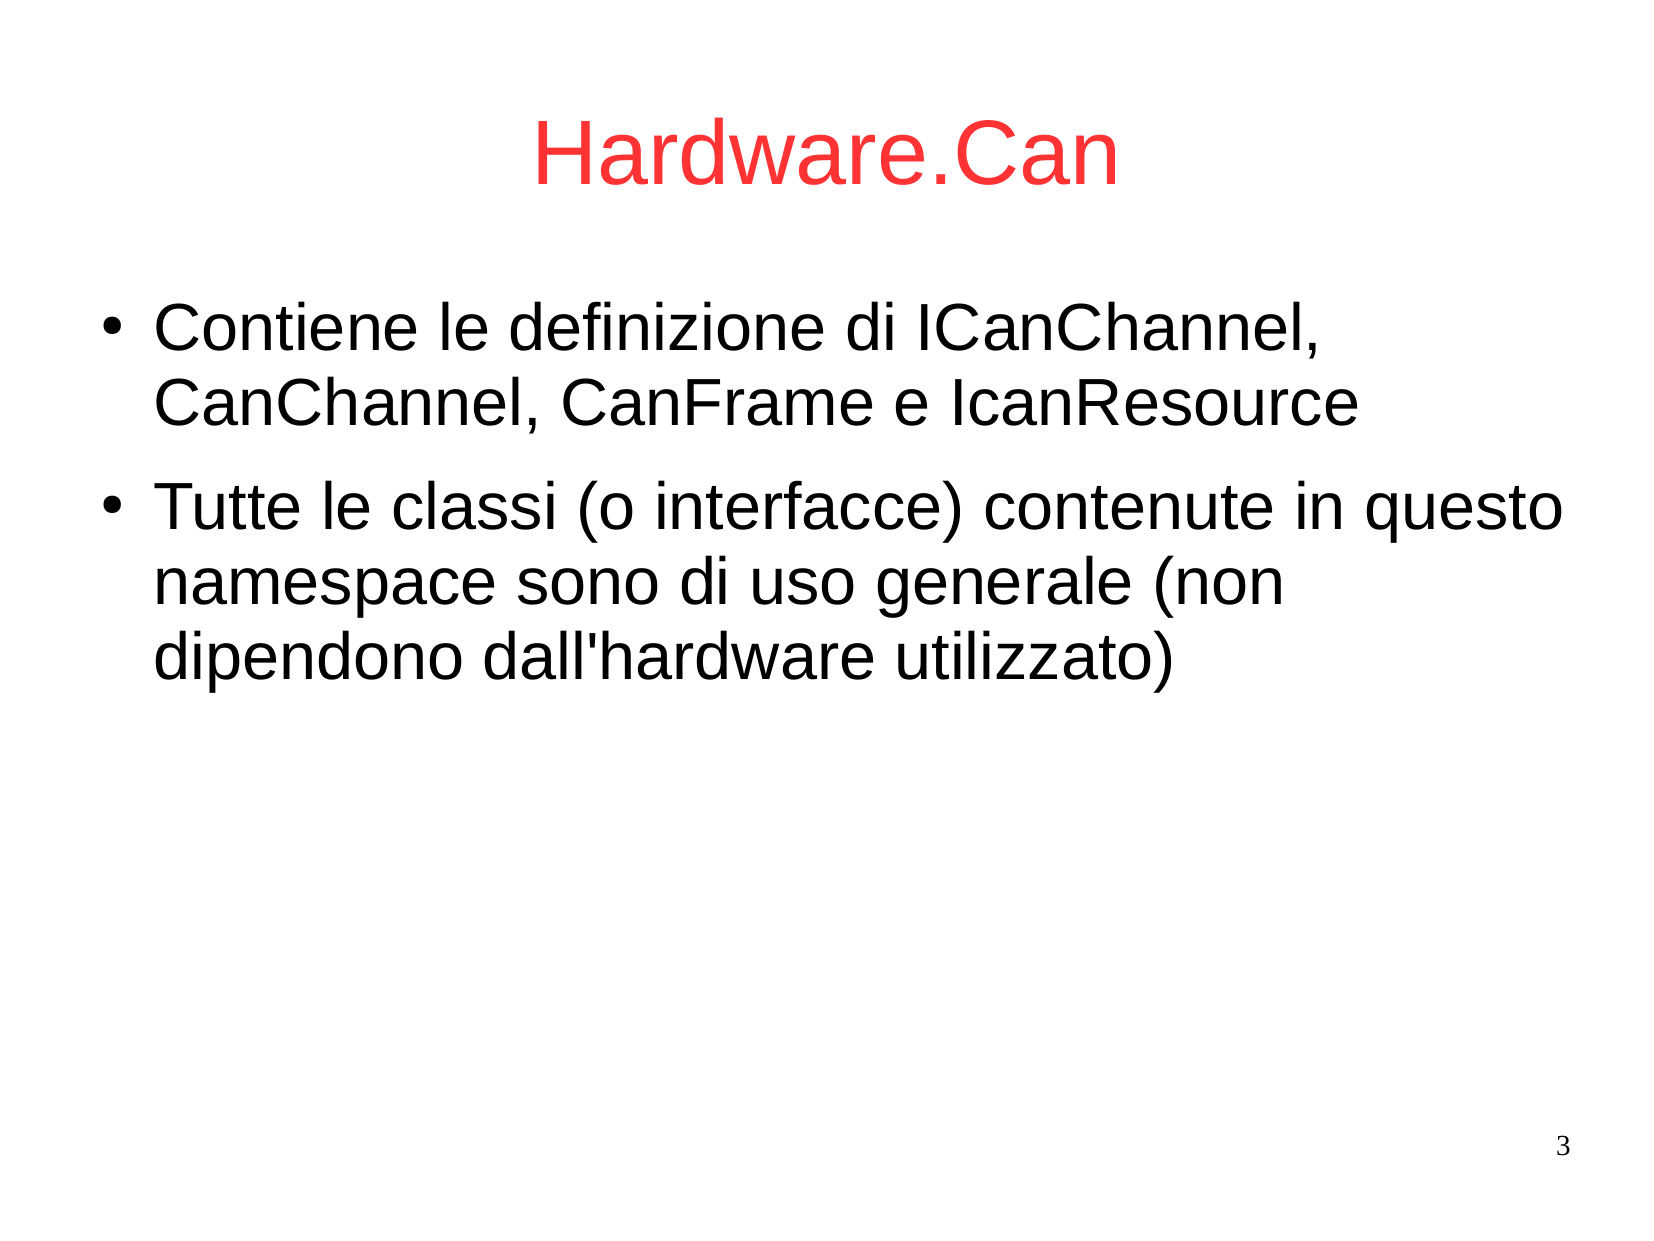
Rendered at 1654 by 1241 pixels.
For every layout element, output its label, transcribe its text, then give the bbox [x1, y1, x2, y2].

list Contiene le definizione di ICanChannel, CanChannel, CanFrame e IcanResource Tutte le classi (o interfacce) contenute in questo namespace sono di uso generale (non dipendono dall'hardware utilizzato) [82, 290, 1571, 1109]
title Hardware.Can [82, 49, 1571, 257]
